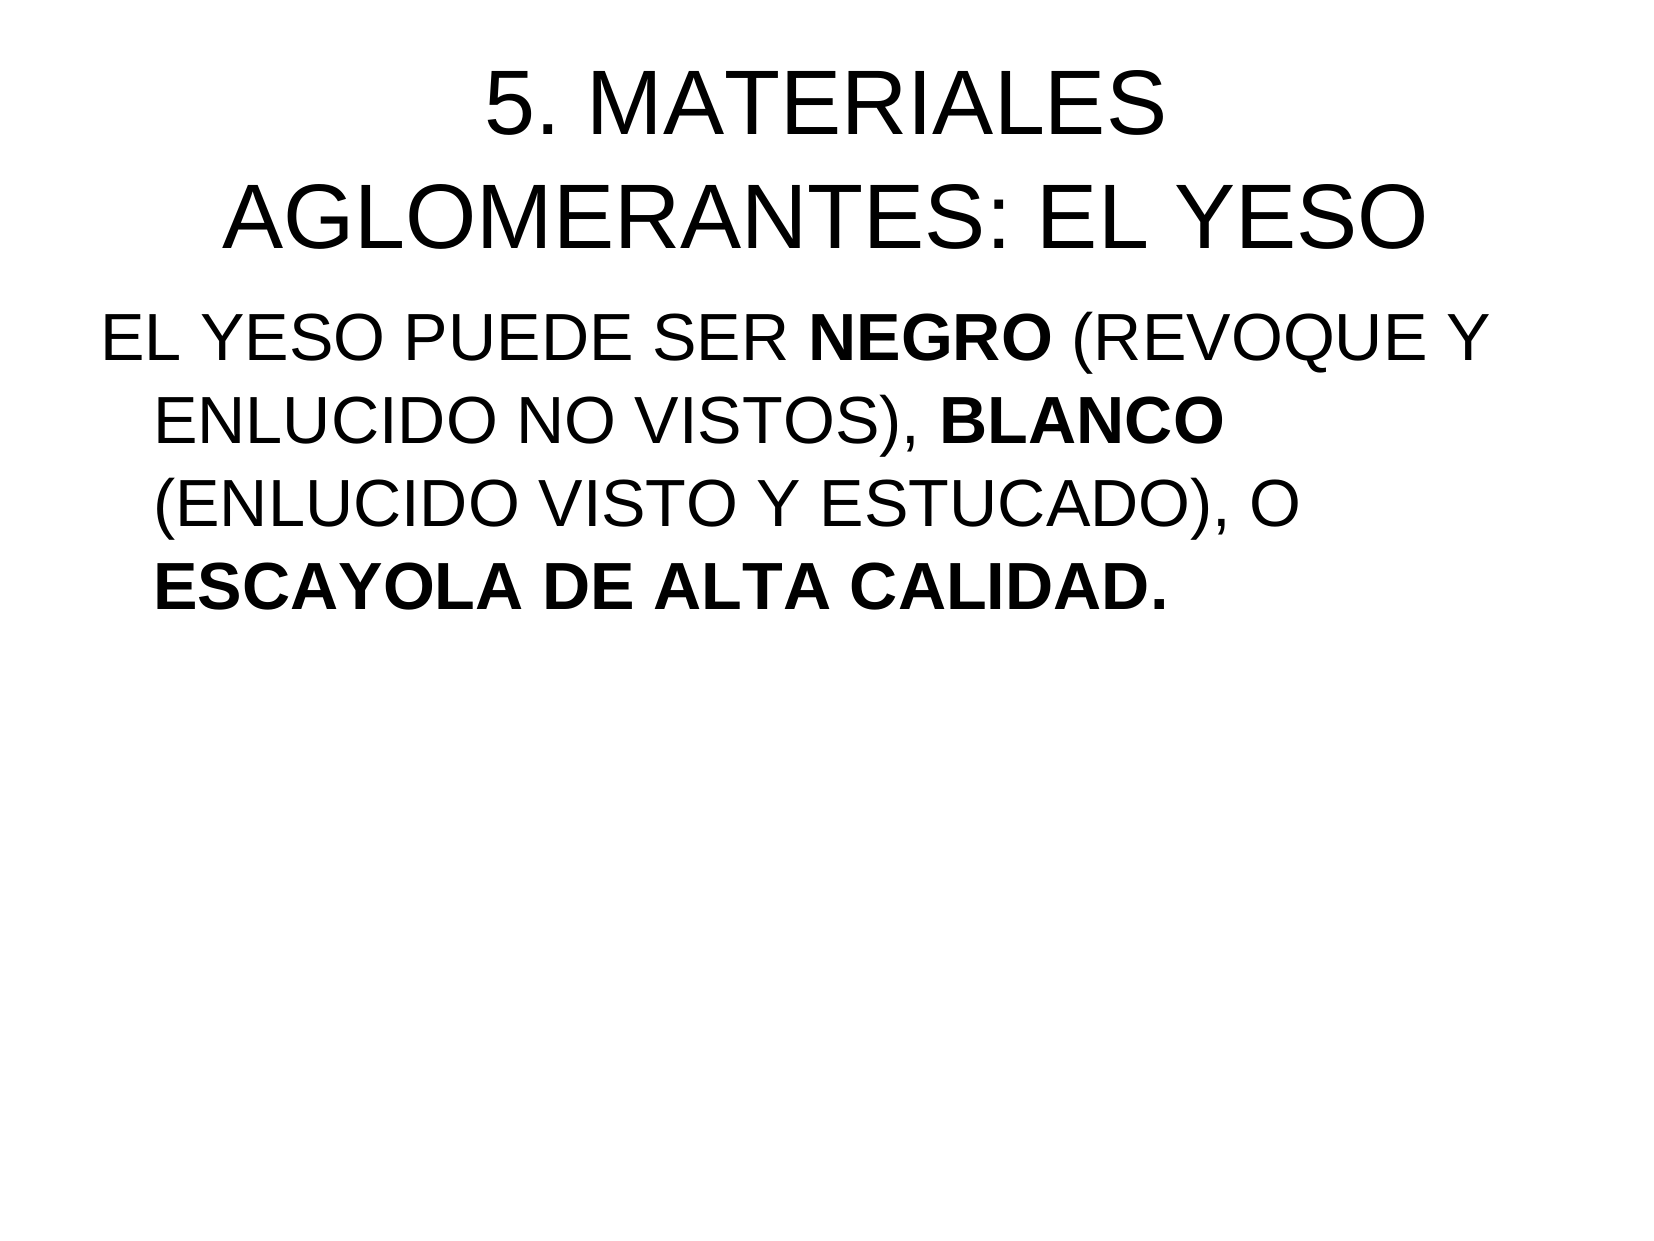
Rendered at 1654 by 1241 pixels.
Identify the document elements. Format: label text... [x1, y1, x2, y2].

title 5. MATERIALES AGLOMERANTES: EL YESO [82, 38, 1571, 268]
list EL YESO PUEDE SER NEGRO (REVOQUE Y ENLUCIDO NO VISTOS), BLANCO (ENLUCIDO VISTO Y ESTUCADO), O ESCAYOLA DE ALTA CALIDAD. [82, 290, 1571, 1109]
